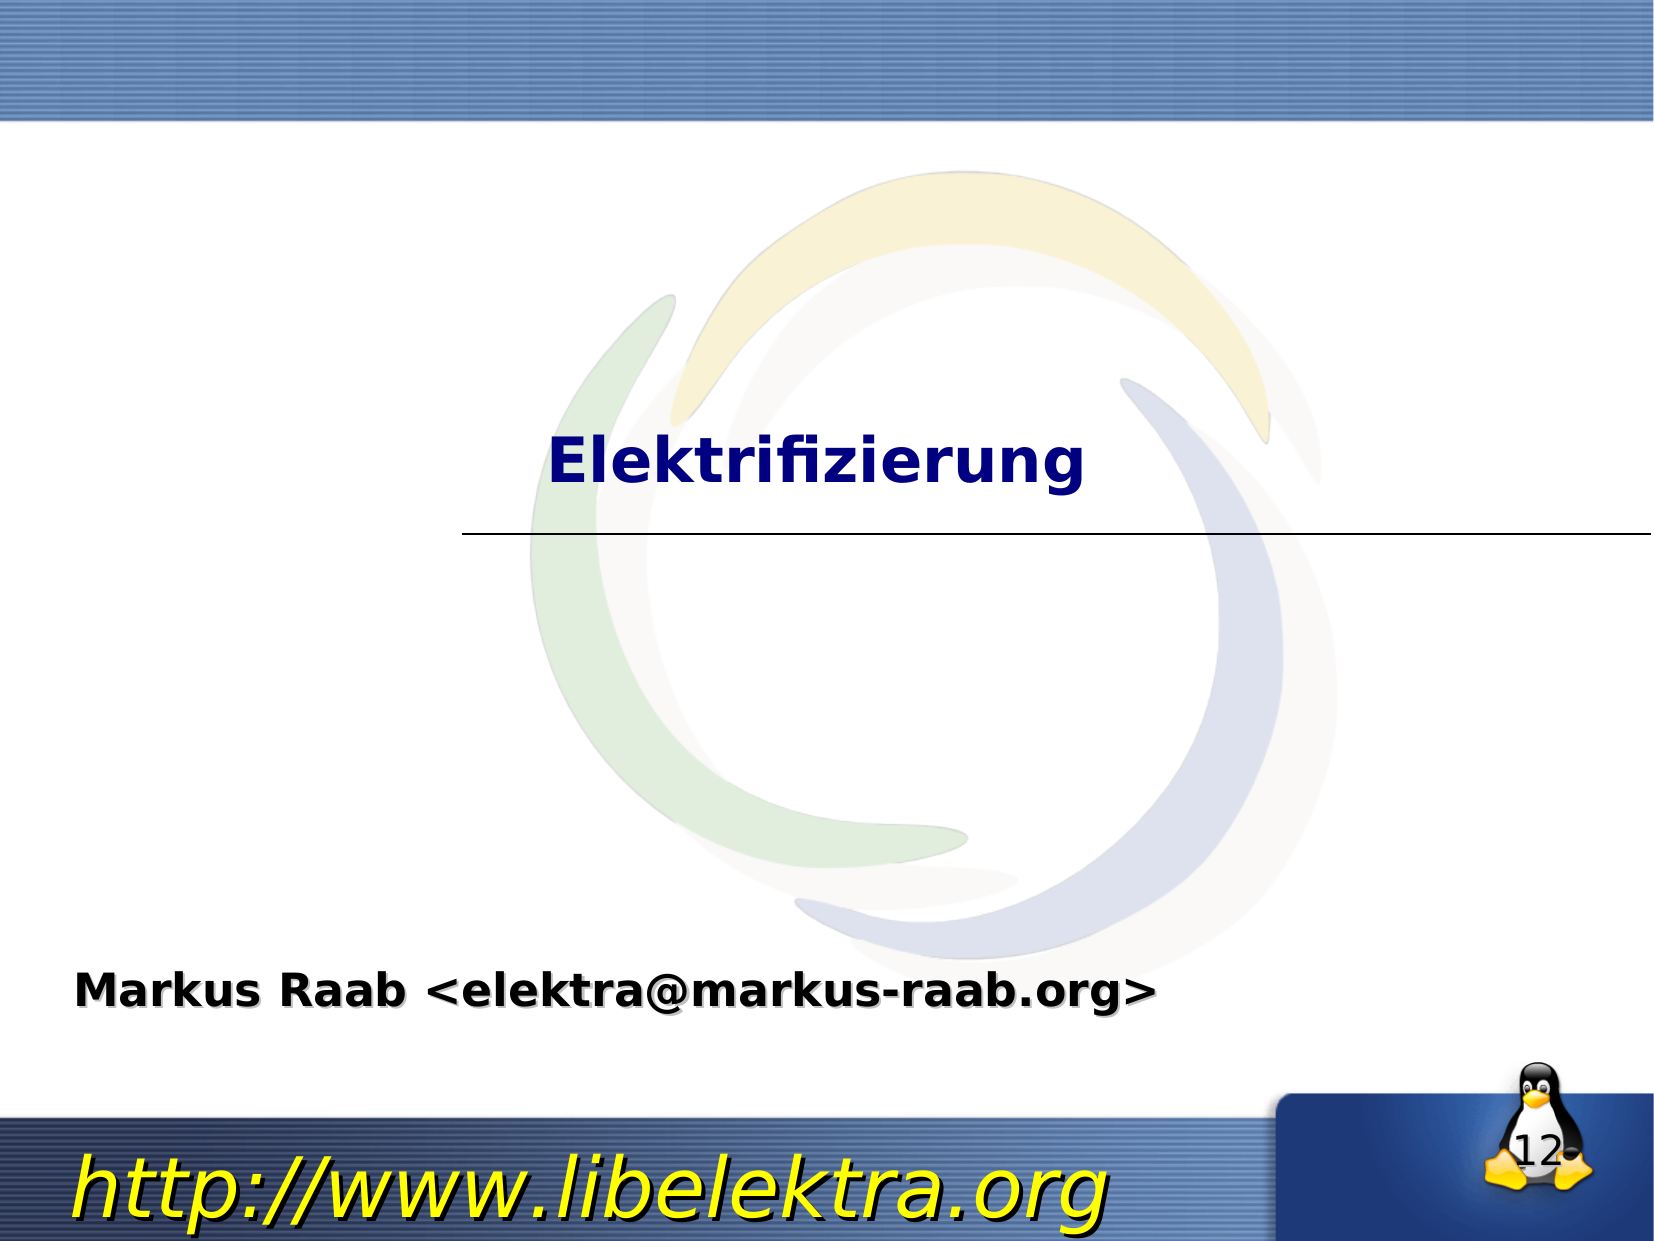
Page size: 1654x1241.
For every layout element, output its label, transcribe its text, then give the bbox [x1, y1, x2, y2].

text_box Elektrifizierung [531, 413, 1434, 511]
text_box Markus Raab <elektra@markus-raab.org> [58, 953, 1481, 1030]
picture [481, 535, 1374, 953]
text_box <Nummer> [1312, 1122, 1565, 1178]
picture [0, 0, 1654, 533]
picture [0, 1061, 1654, 1241]
